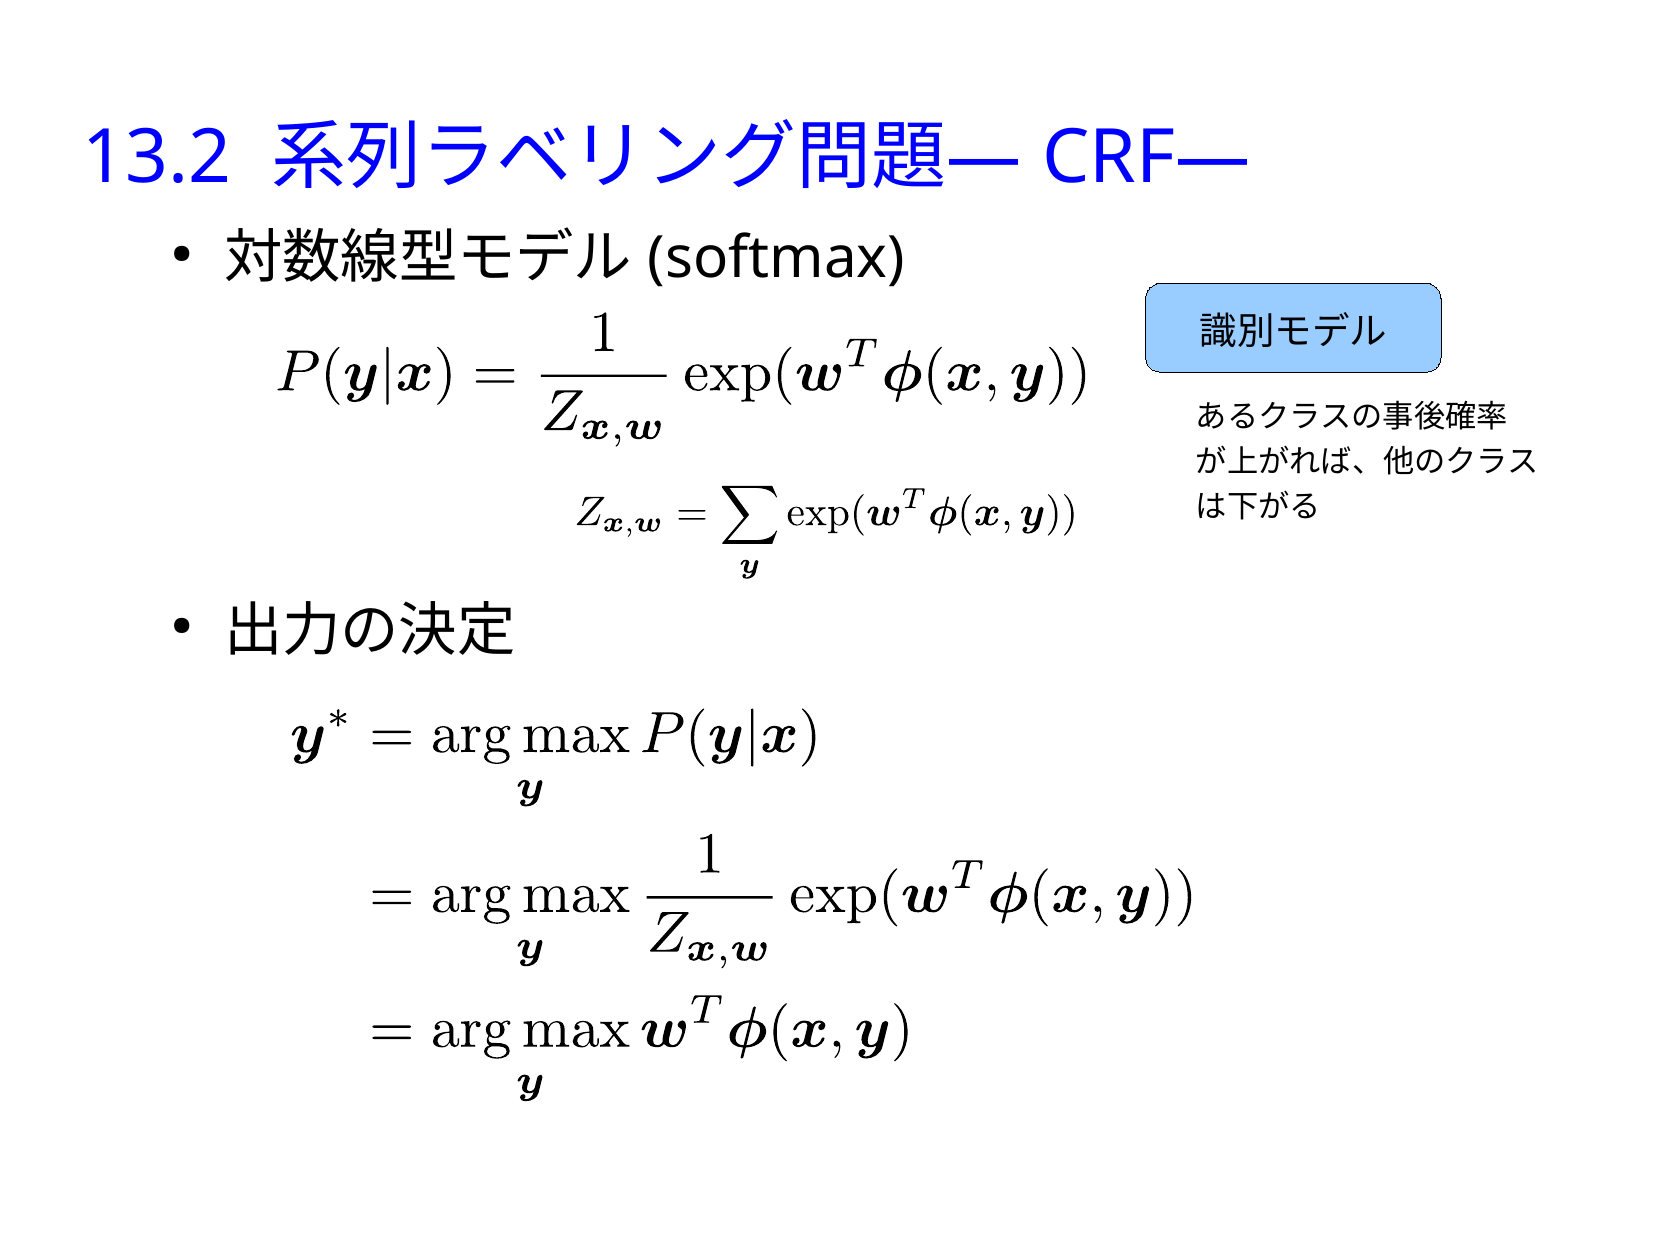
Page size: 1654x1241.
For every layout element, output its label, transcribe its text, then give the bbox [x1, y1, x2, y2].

picture [287, 706, 1194, 1104]
title 13.2 系列ラベリング問題―CRF― [82, 49, 1571, 215]
list 出力の決定 [82, 587, 1571, 769]
text_box 識別モデル [1145, 283, 1442, 373]
picture [572, 484, 1076, 581]
text_box あるクラスの事後確率 が上がれば、他のクラス は下がる [1181, 383, 1555, 540]
list 対数線型モデル(softmax) [82, 215, 1571, 397]
picture [274, 312, 1086, 447]
